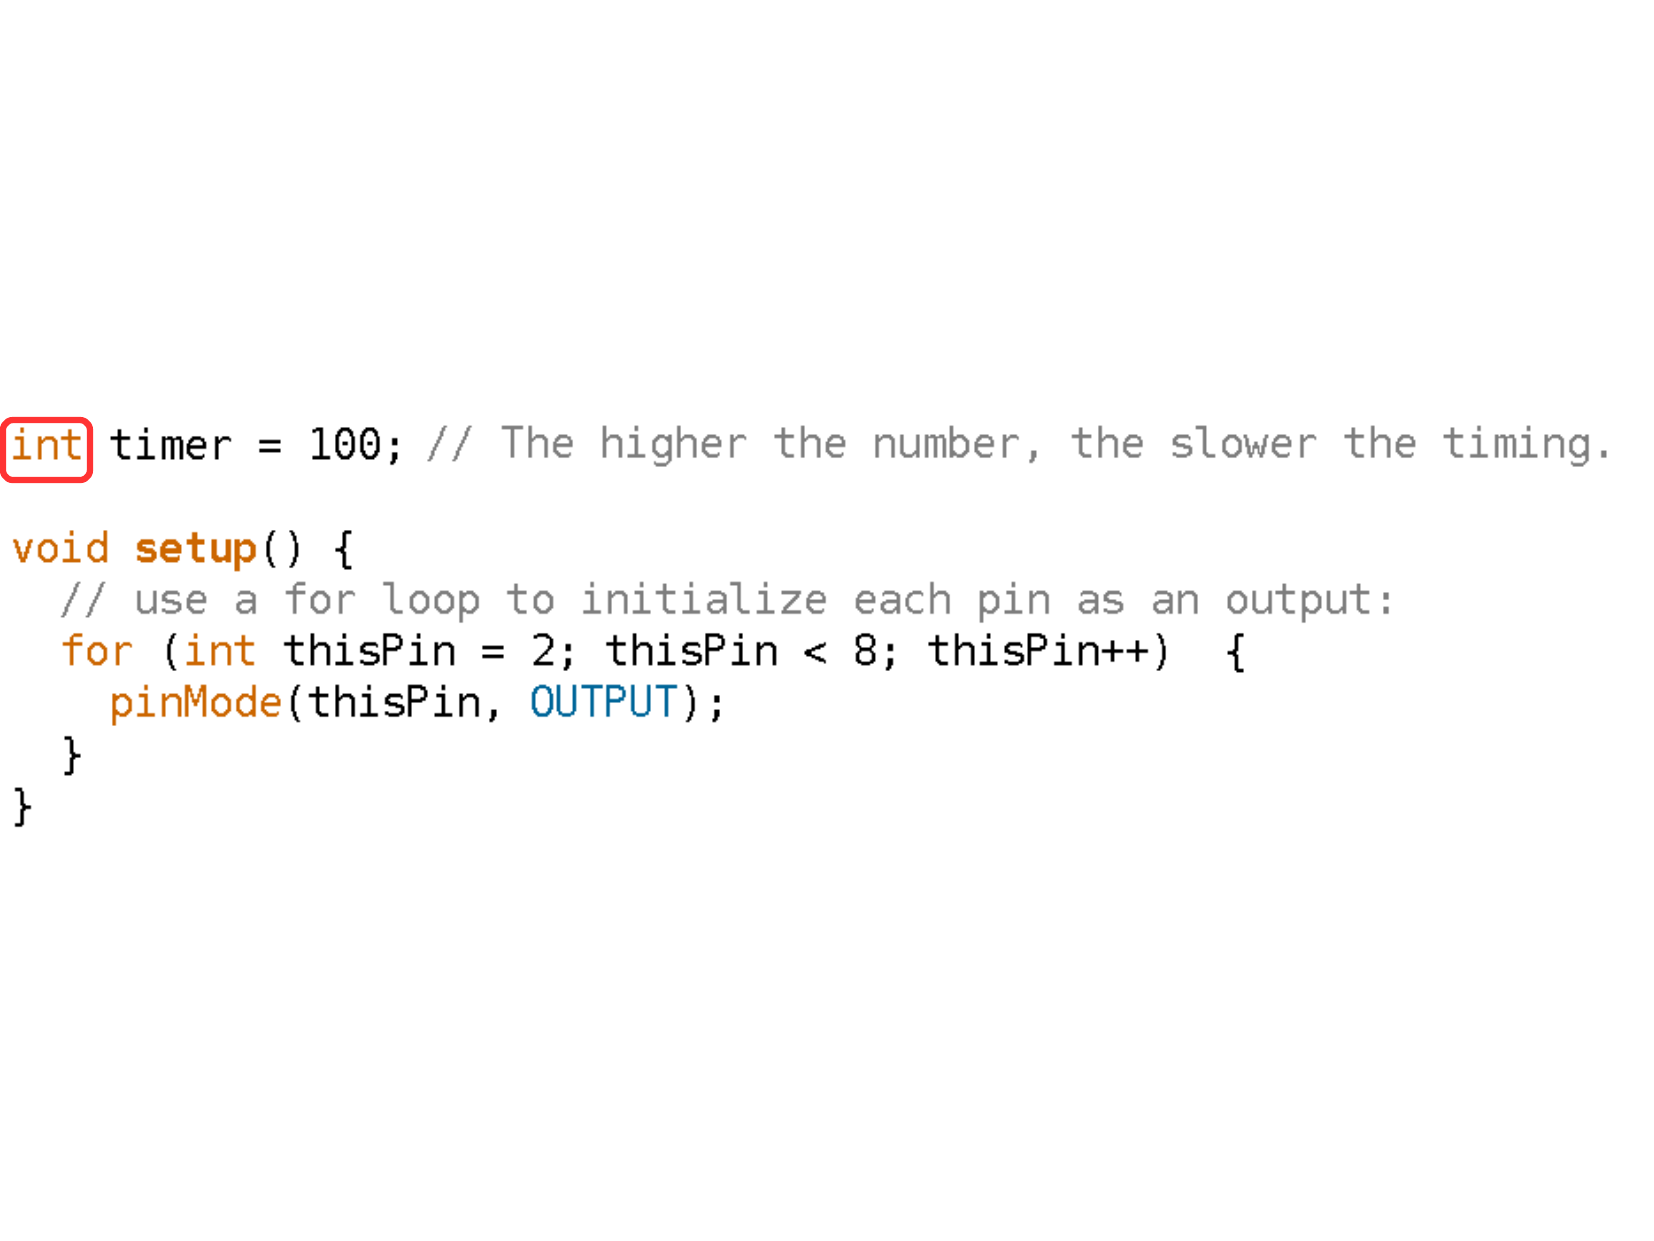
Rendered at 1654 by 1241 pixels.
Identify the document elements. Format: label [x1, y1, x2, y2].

picture [3, 419, 1621, 836]
picture [7, 424, 86, 476]
